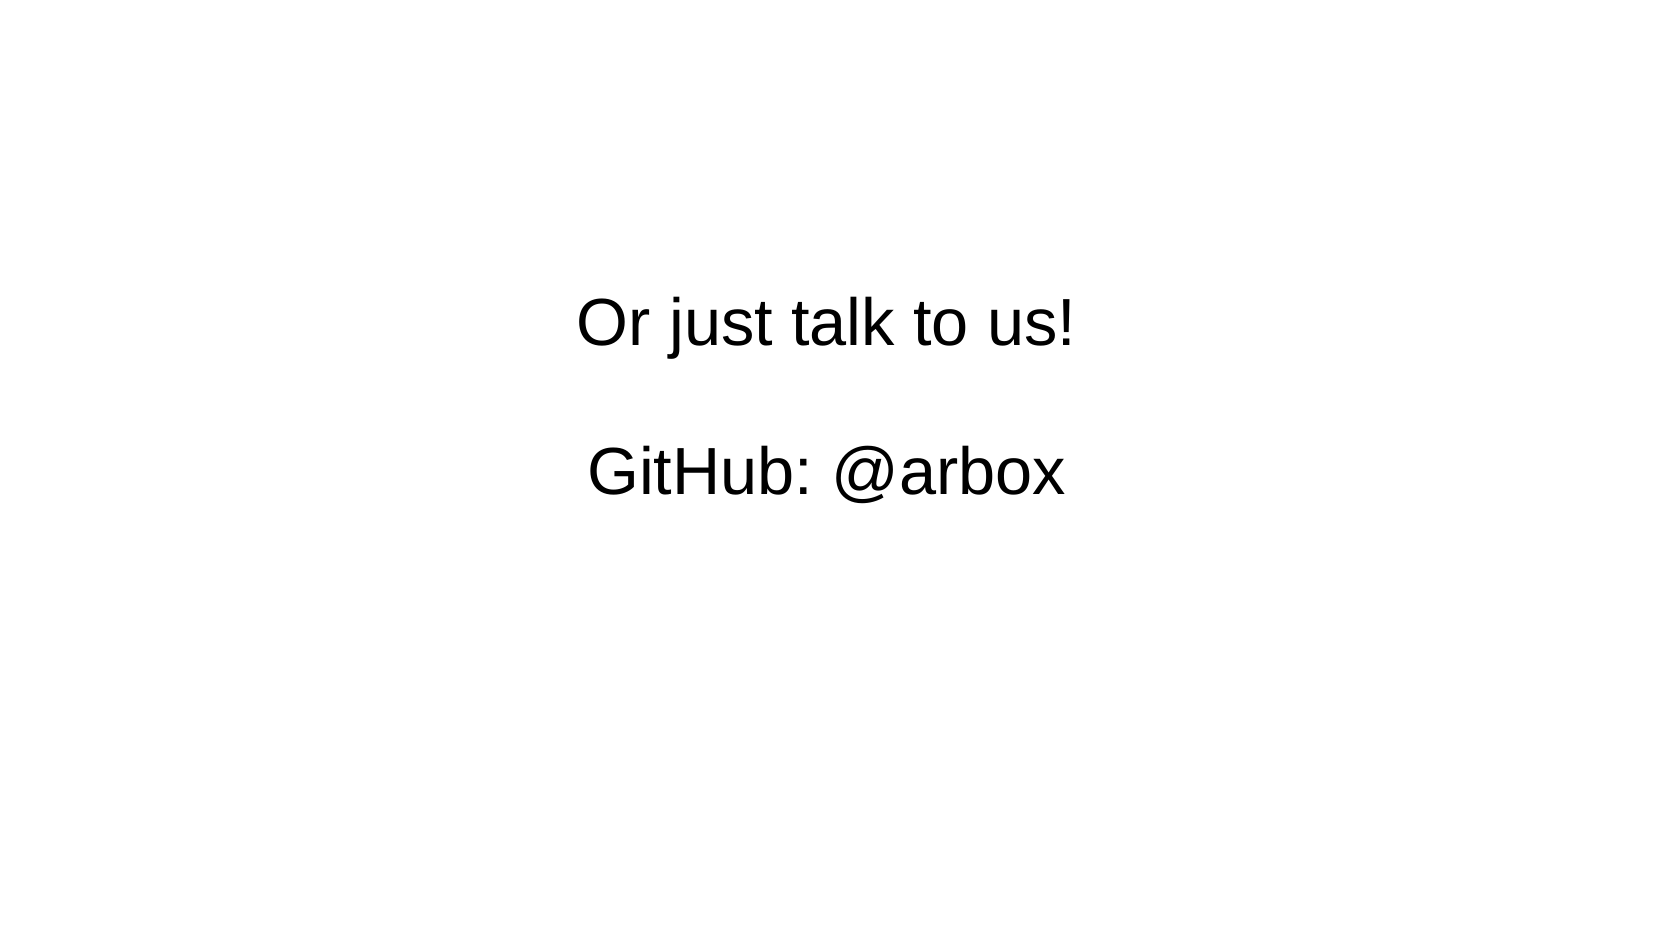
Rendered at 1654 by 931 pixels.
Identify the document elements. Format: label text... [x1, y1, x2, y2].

subtitle Or just talk to us! GitHub: @arbox [82, 37, 1571, 757]
